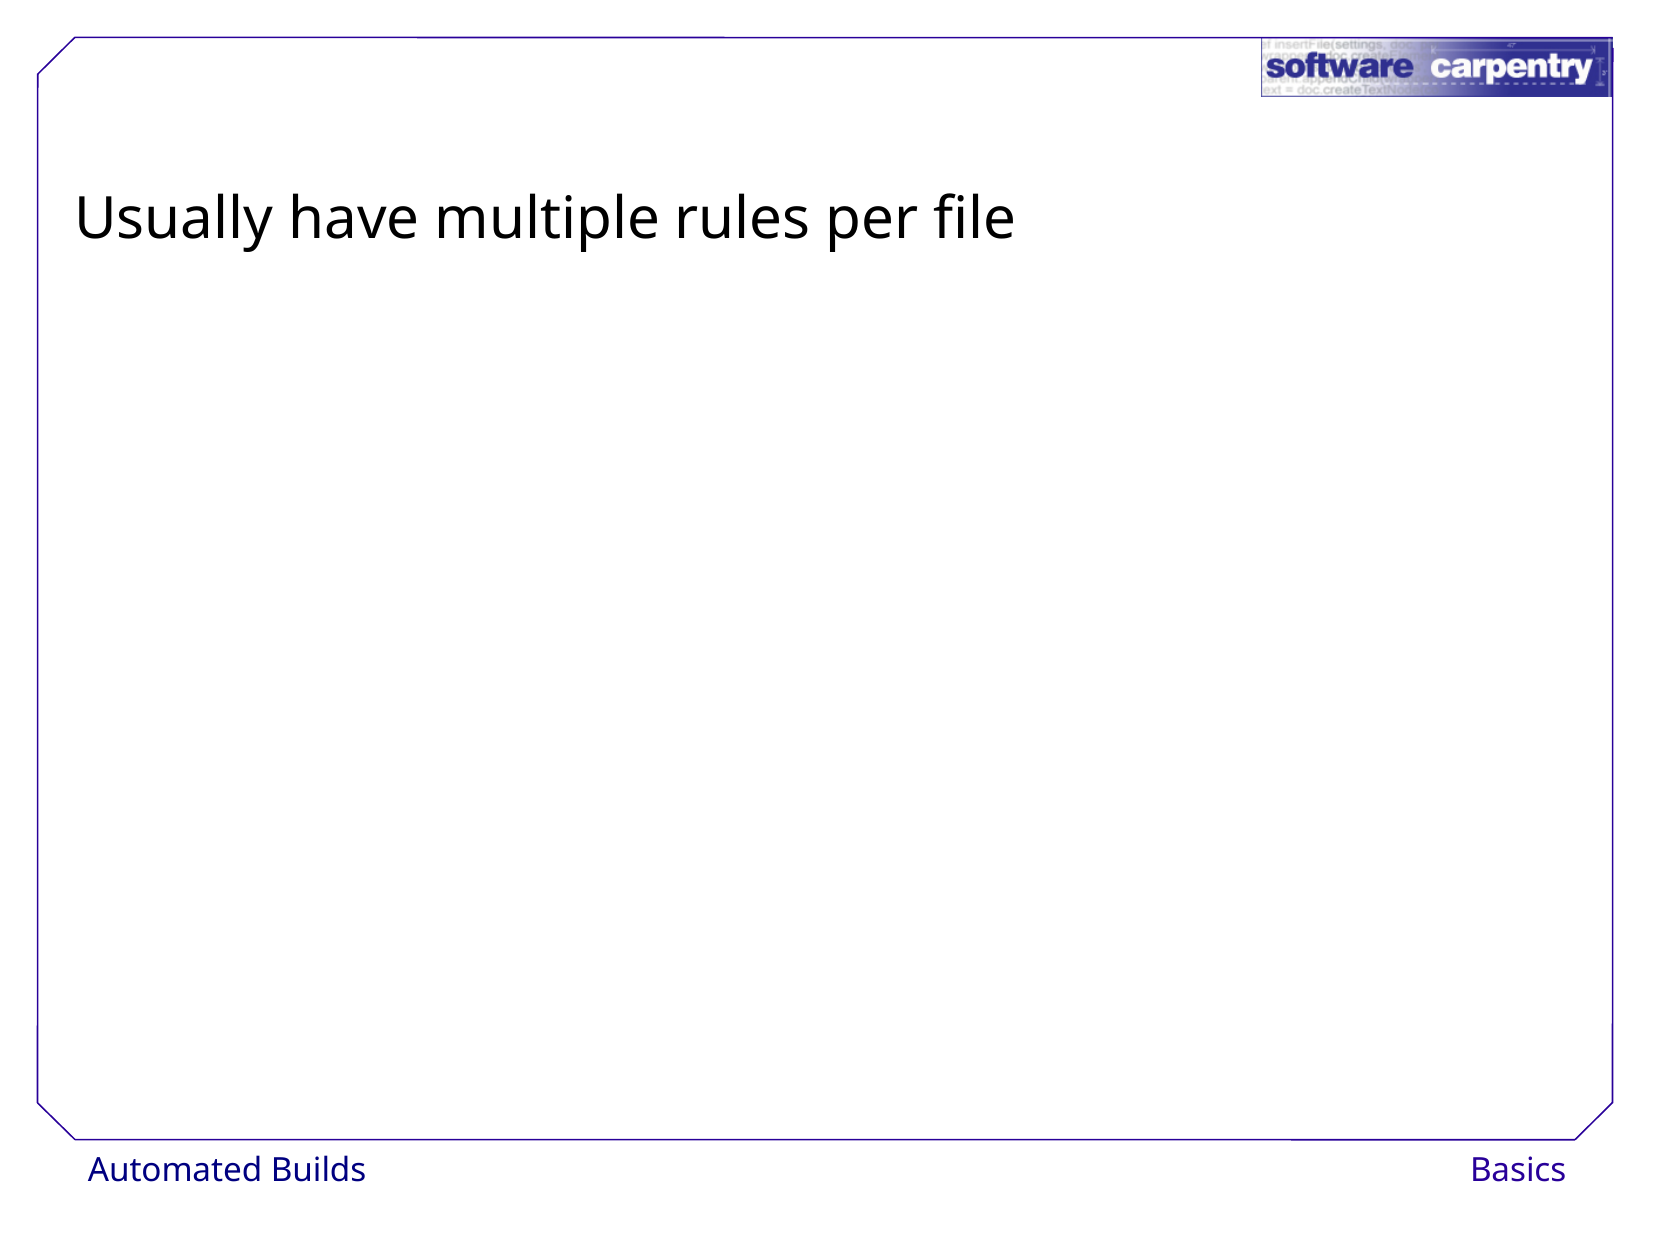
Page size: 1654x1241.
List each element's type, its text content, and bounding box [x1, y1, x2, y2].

text_box Usually have multiple rules per file [59, 138, 1182, 259]
picture [1261, 39, 1613, 97]
